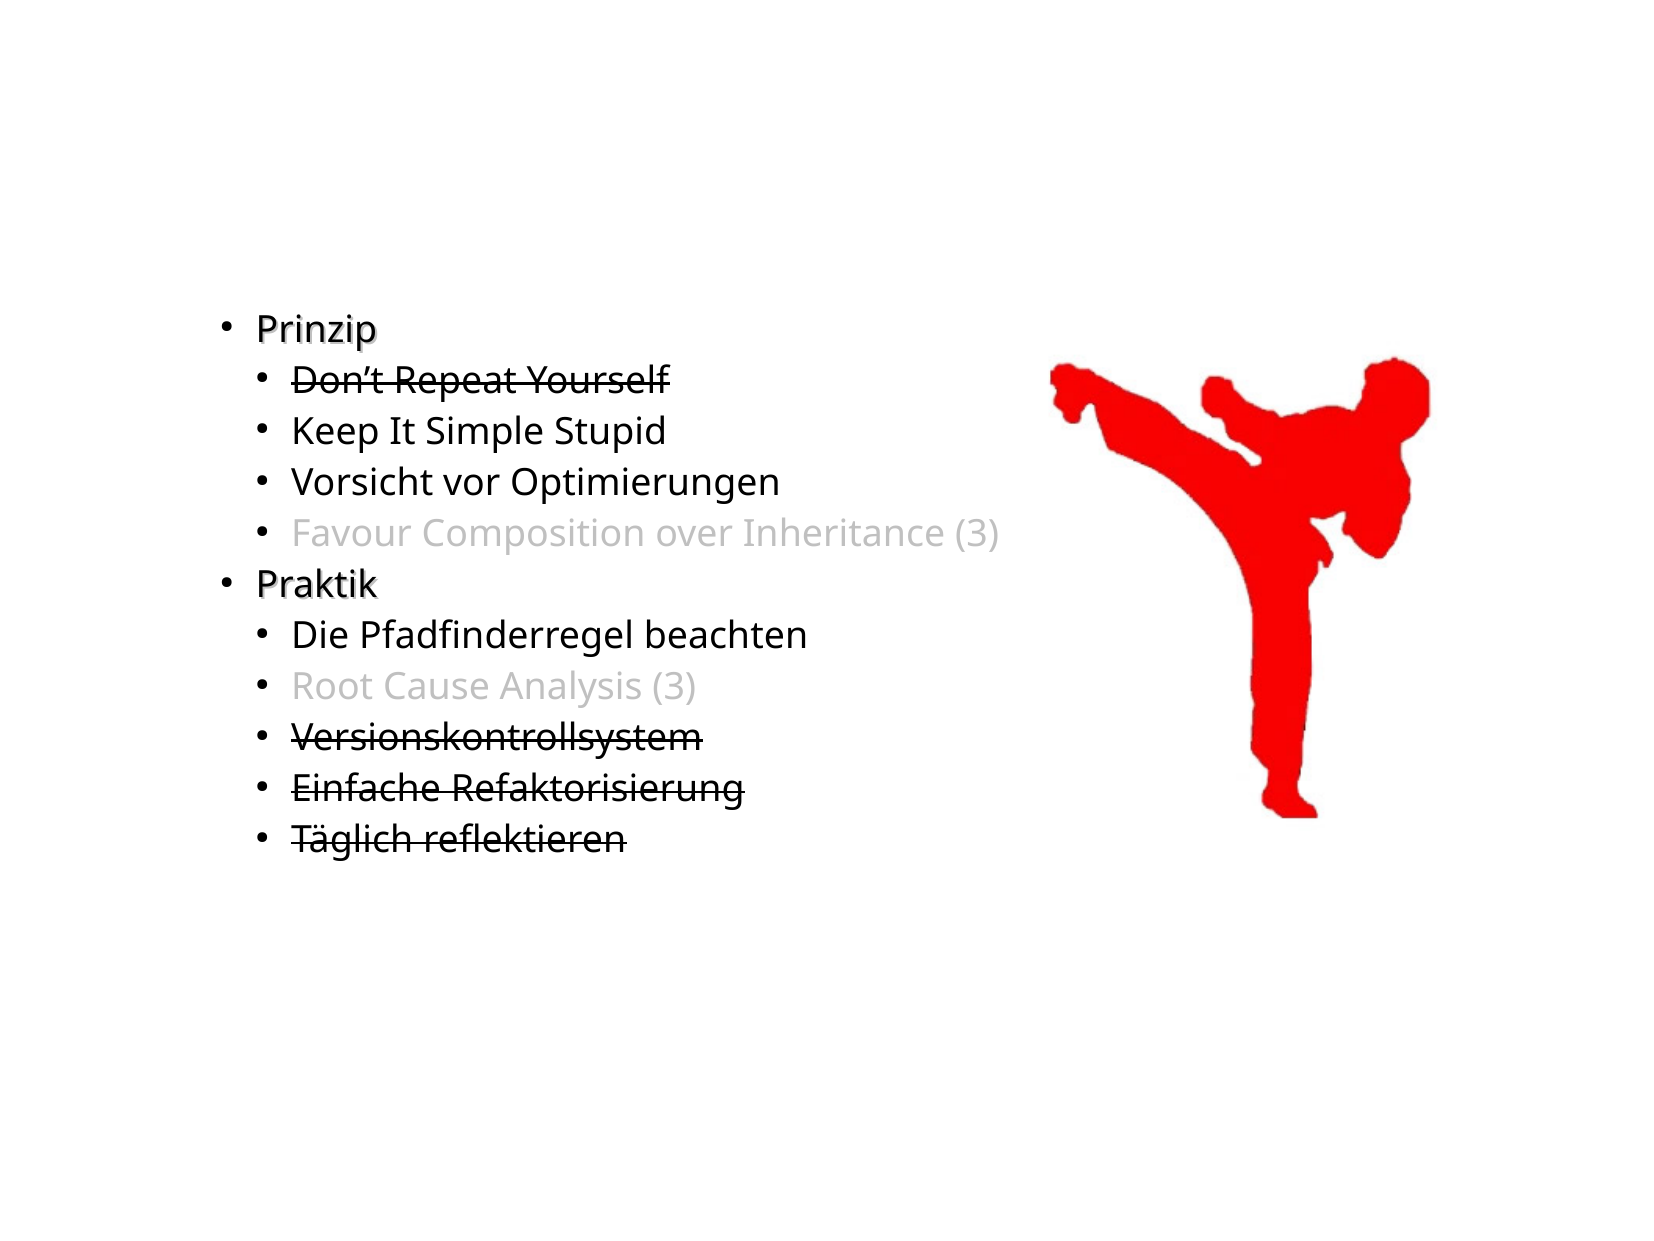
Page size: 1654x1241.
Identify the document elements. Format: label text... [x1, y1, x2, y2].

picture [1024, 330, 1459, 845]
text_box Prinzip Don’t Repeat Yourself Keep It Simple Stupid Vorsicht vor Optimierungen Favour Composition over Inheritance (3) Praktik Die Pfadfinderregel beachten Root Cause Analysis (3) Versionskontrollsystem Einfache Refaktorisierung Täglich reflektieren [205, 295, 1241, 831]
